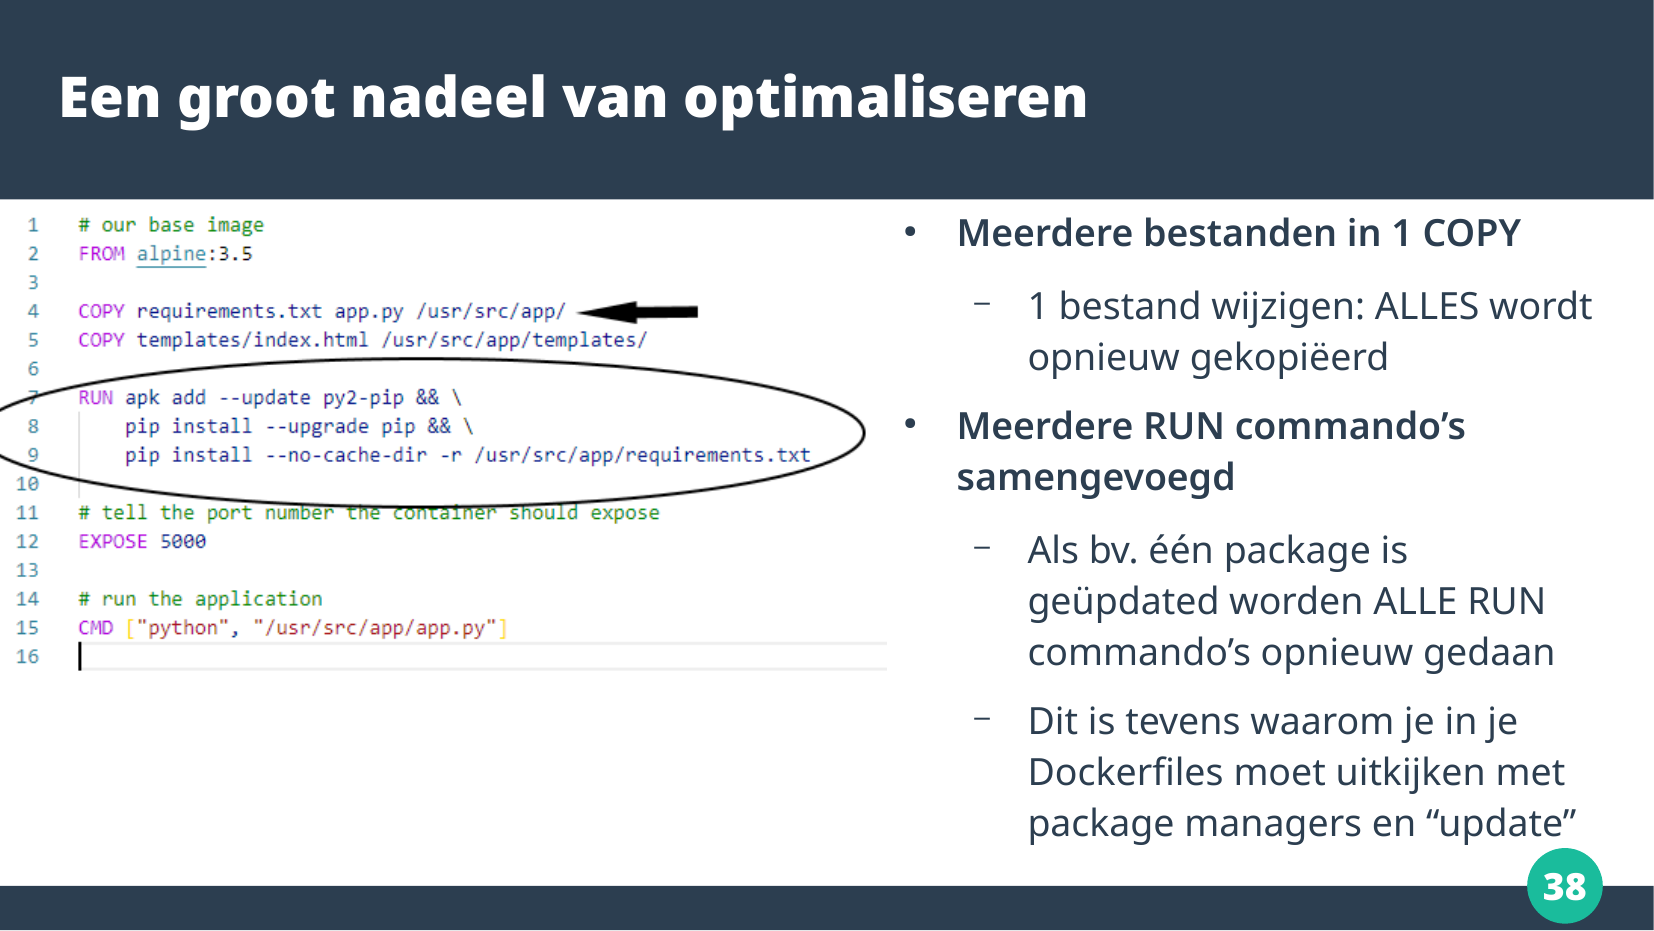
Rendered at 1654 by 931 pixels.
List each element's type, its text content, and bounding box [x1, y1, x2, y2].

title Een groot nadeel van optimaliseren [59, 37, 1595, 156]
list Meerdere bestanden in 1 COPY 1 bestand wijzigen: ALLES wordt opnieuw gekopiëerd Meerdere RUN commando’s samengevoegd Als bv. één package is geüpdated worden ALLE RUN commando’s opnieuw gedaan Dit is tevens waarom je in je Dockerfiles moet uitkijken met package managers en “update” [885, 206, 1595, 864]
picture [0, 206, 887, 680]
